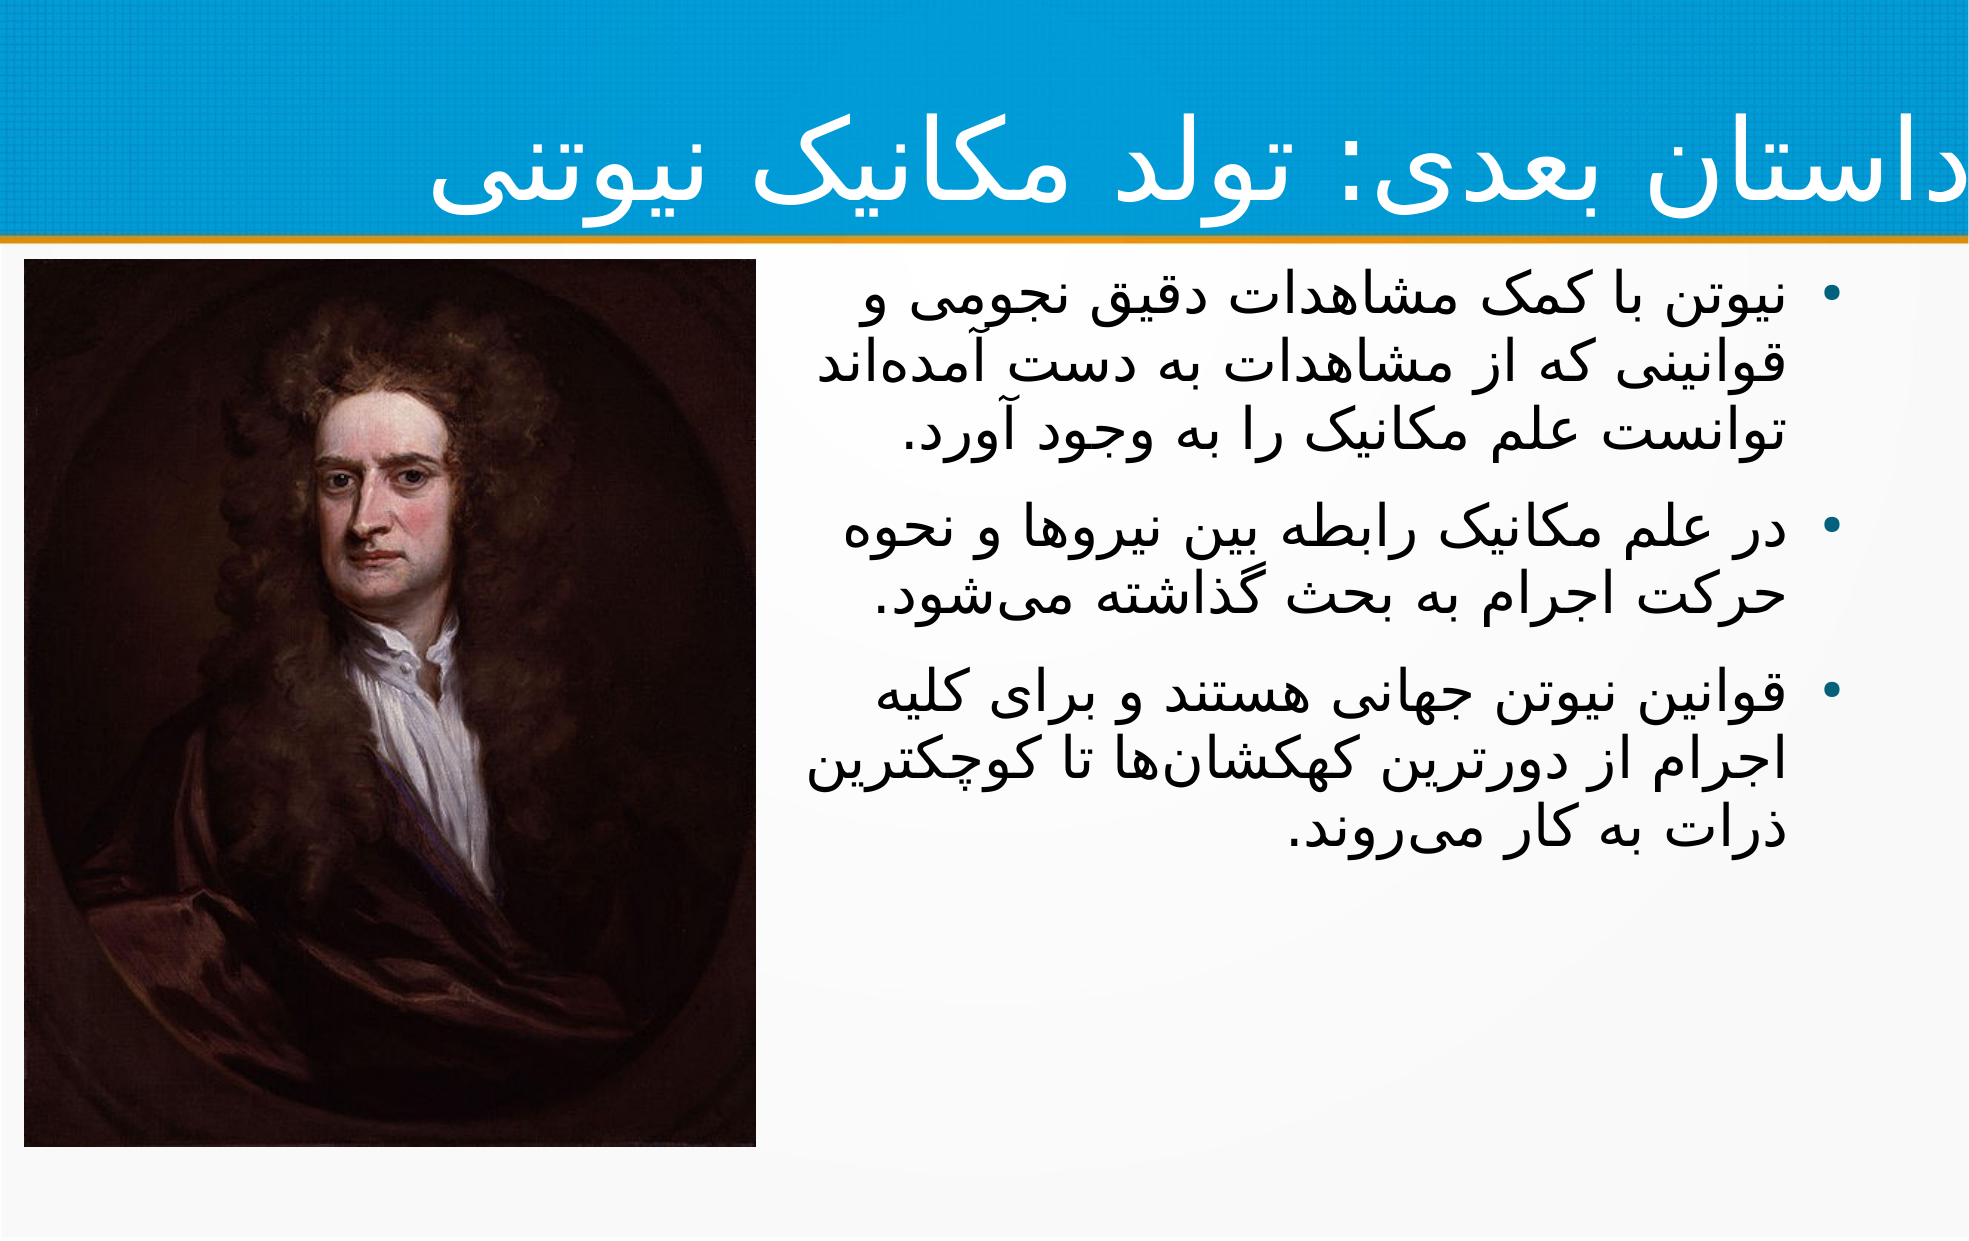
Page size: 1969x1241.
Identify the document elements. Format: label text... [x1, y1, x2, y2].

list نیوتن با کمک مشاهدات دقیق نجومی و قوانینی که از مشاهدات به دست آمده‌اند توانست علم مکانیک را به وجود آورد. در علم مکانیک رابطه بین نیروها و نحوه حرکت اجرام به بحث گذاشته می‌شود. قوانین نیوتن جهانی هستند و برای کلیه اجرام از دورترین کهکشان‌ها تا کوچکترین ذرات به کار می‌روند. [755, 259, 1861, 1241]
title داستان بعدی: تولد مکانیک نیوتنی [389, 19, 1969, 227]
picture [0, 233, 1969, 1241]
